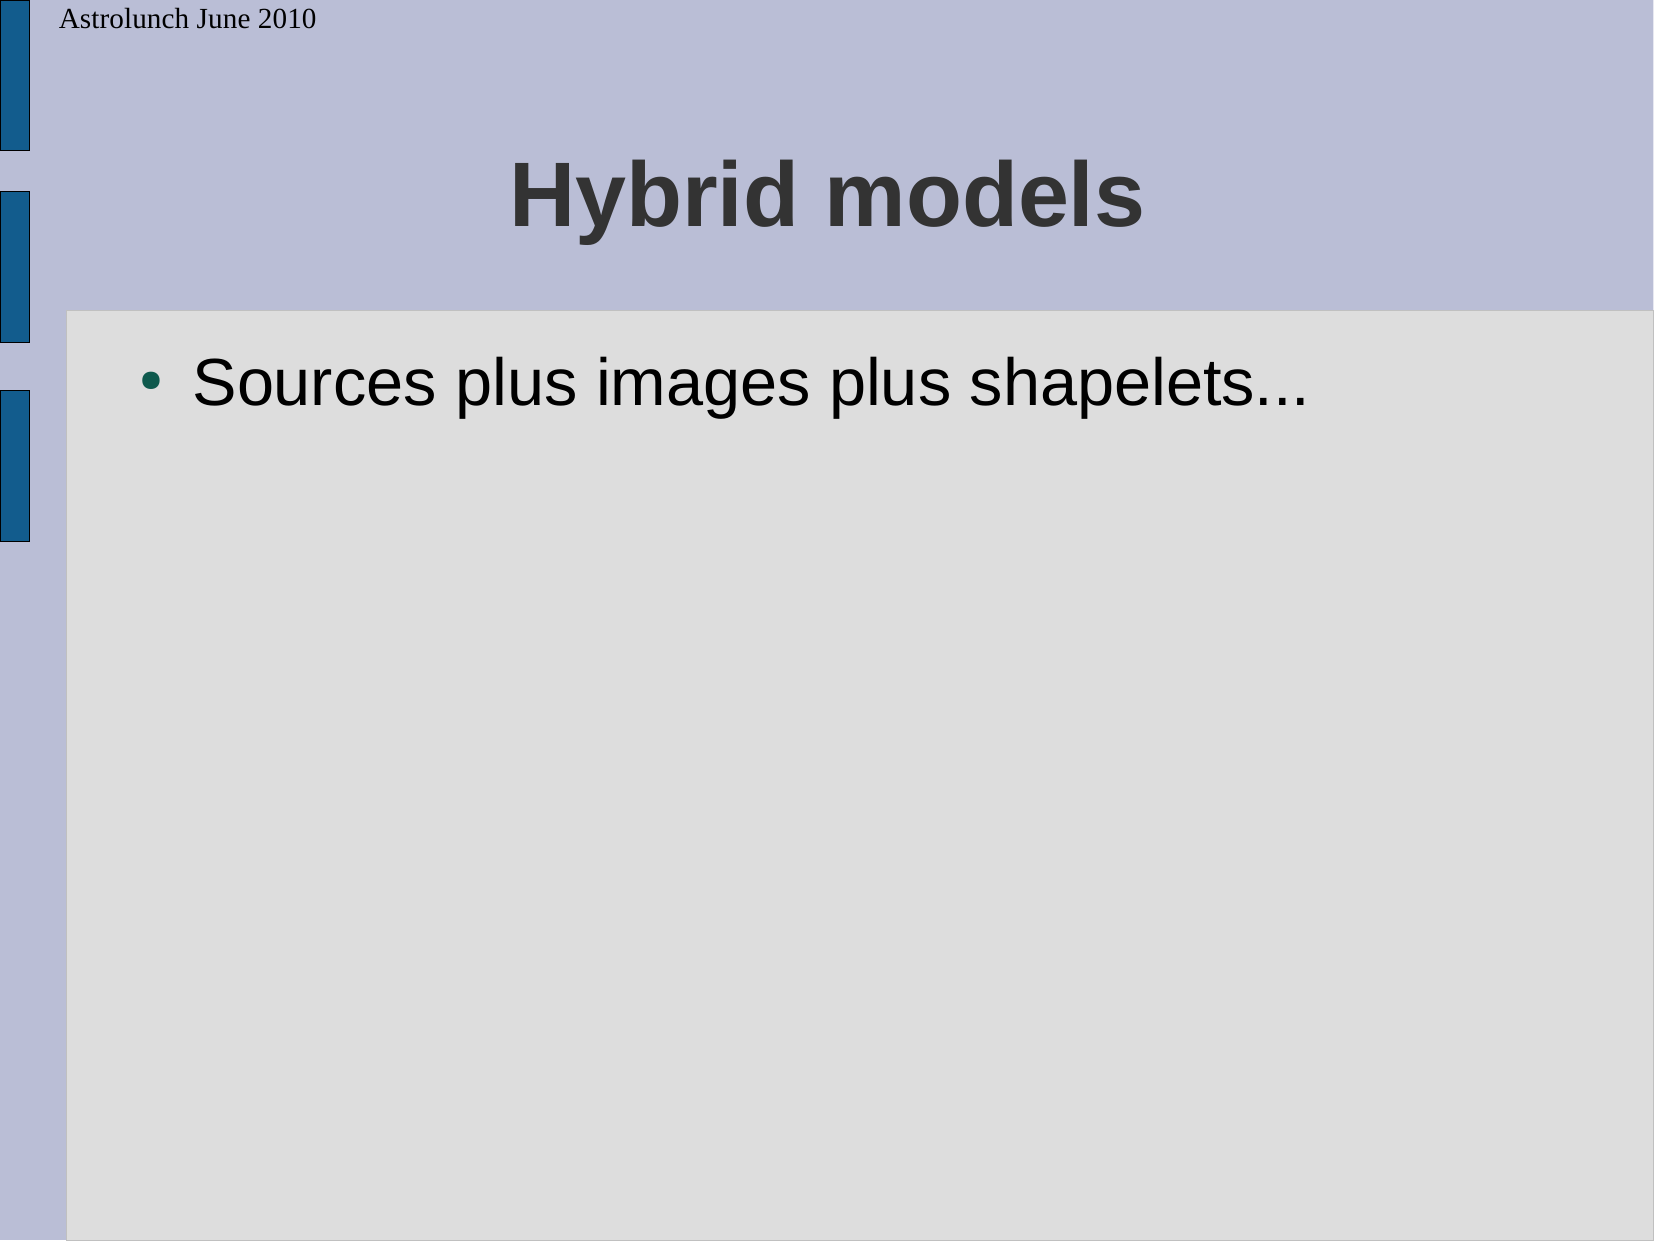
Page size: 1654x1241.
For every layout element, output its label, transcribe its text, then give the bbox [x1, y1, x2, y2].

title Hybrid models [121, 98, 1534, 291]
list Sources plus images plus shapelets... [121, 344, 1534, 1149]
